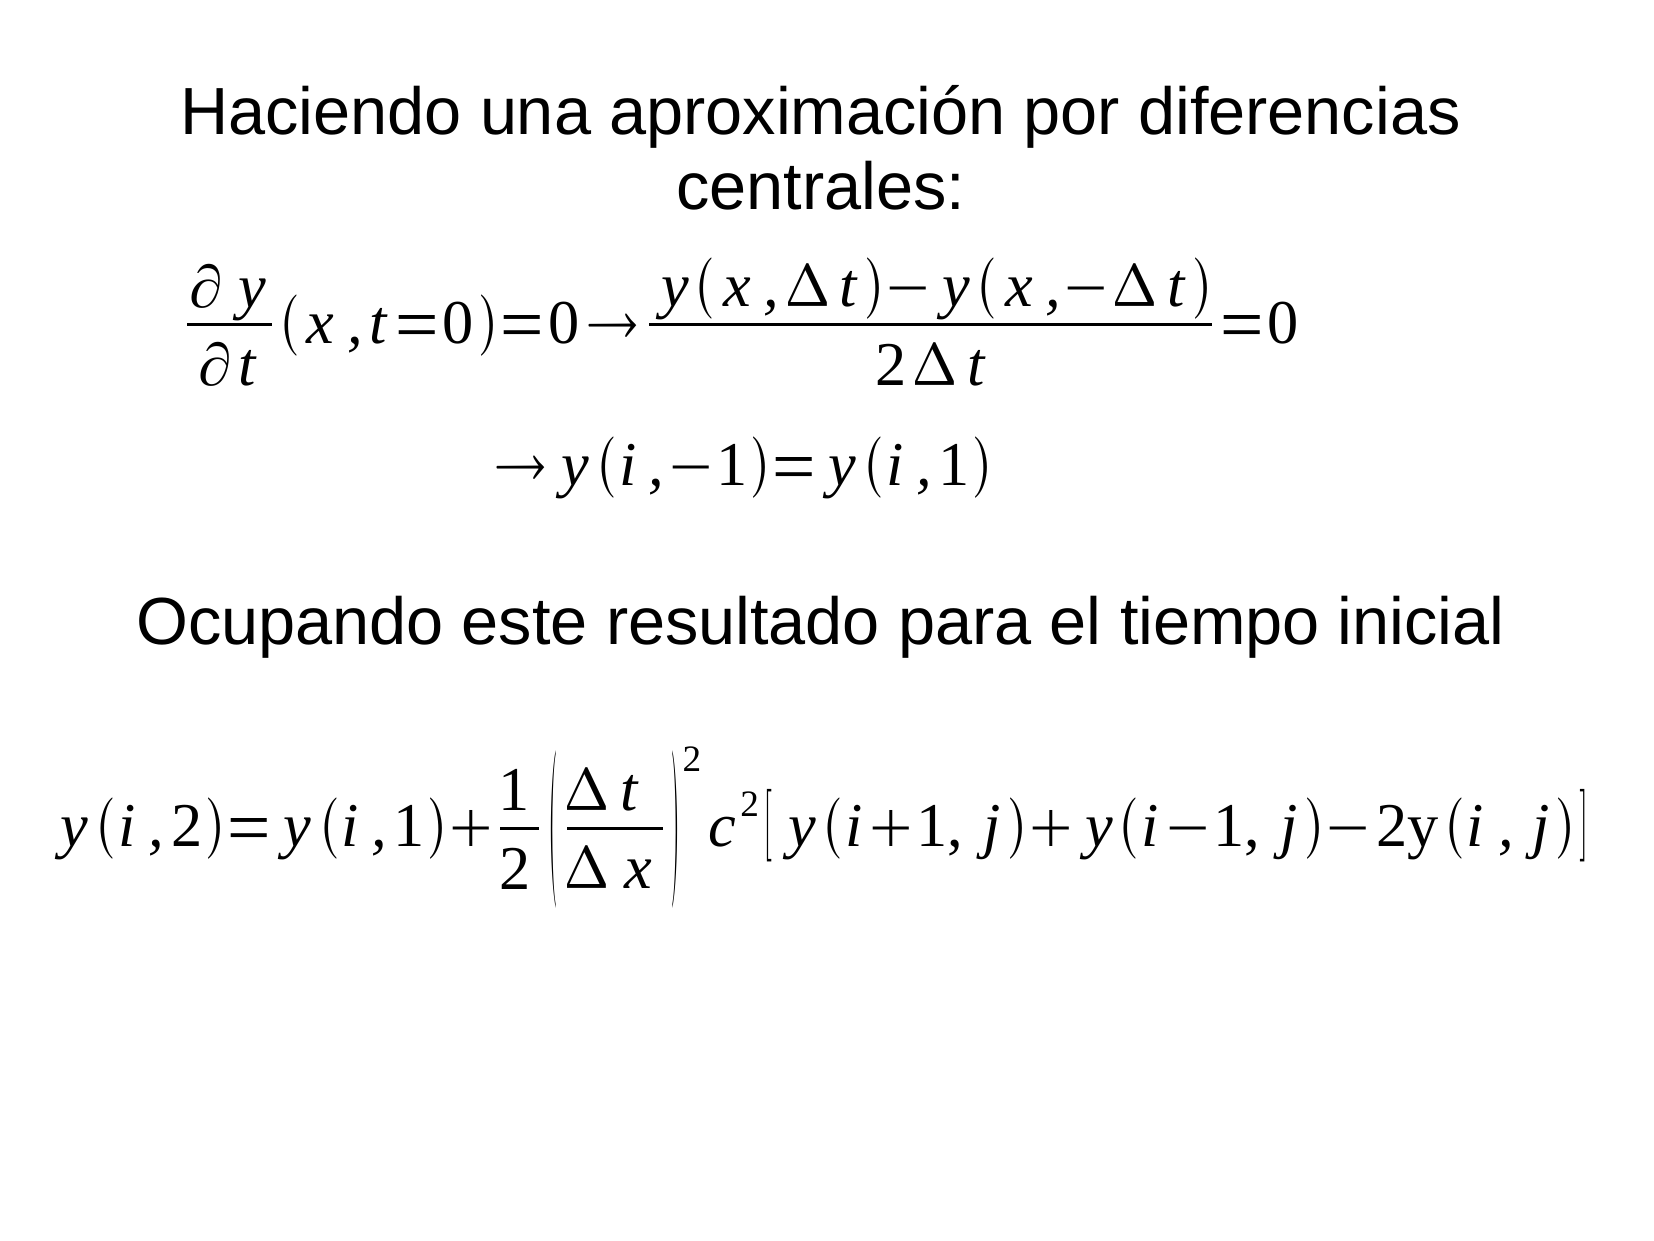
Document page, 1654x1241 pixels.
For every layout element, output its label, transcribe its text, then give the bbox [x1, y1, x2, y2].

chart [46, 738, 1595, 911]
chart [177, 249, 1306, 502]
text_box Ocupando este resultado para el tiempo inicial [76, 533, 1565, 709]
subtitle Haciendo una aproximación por diferencias centrales: [76, 61, 1565, 237]
